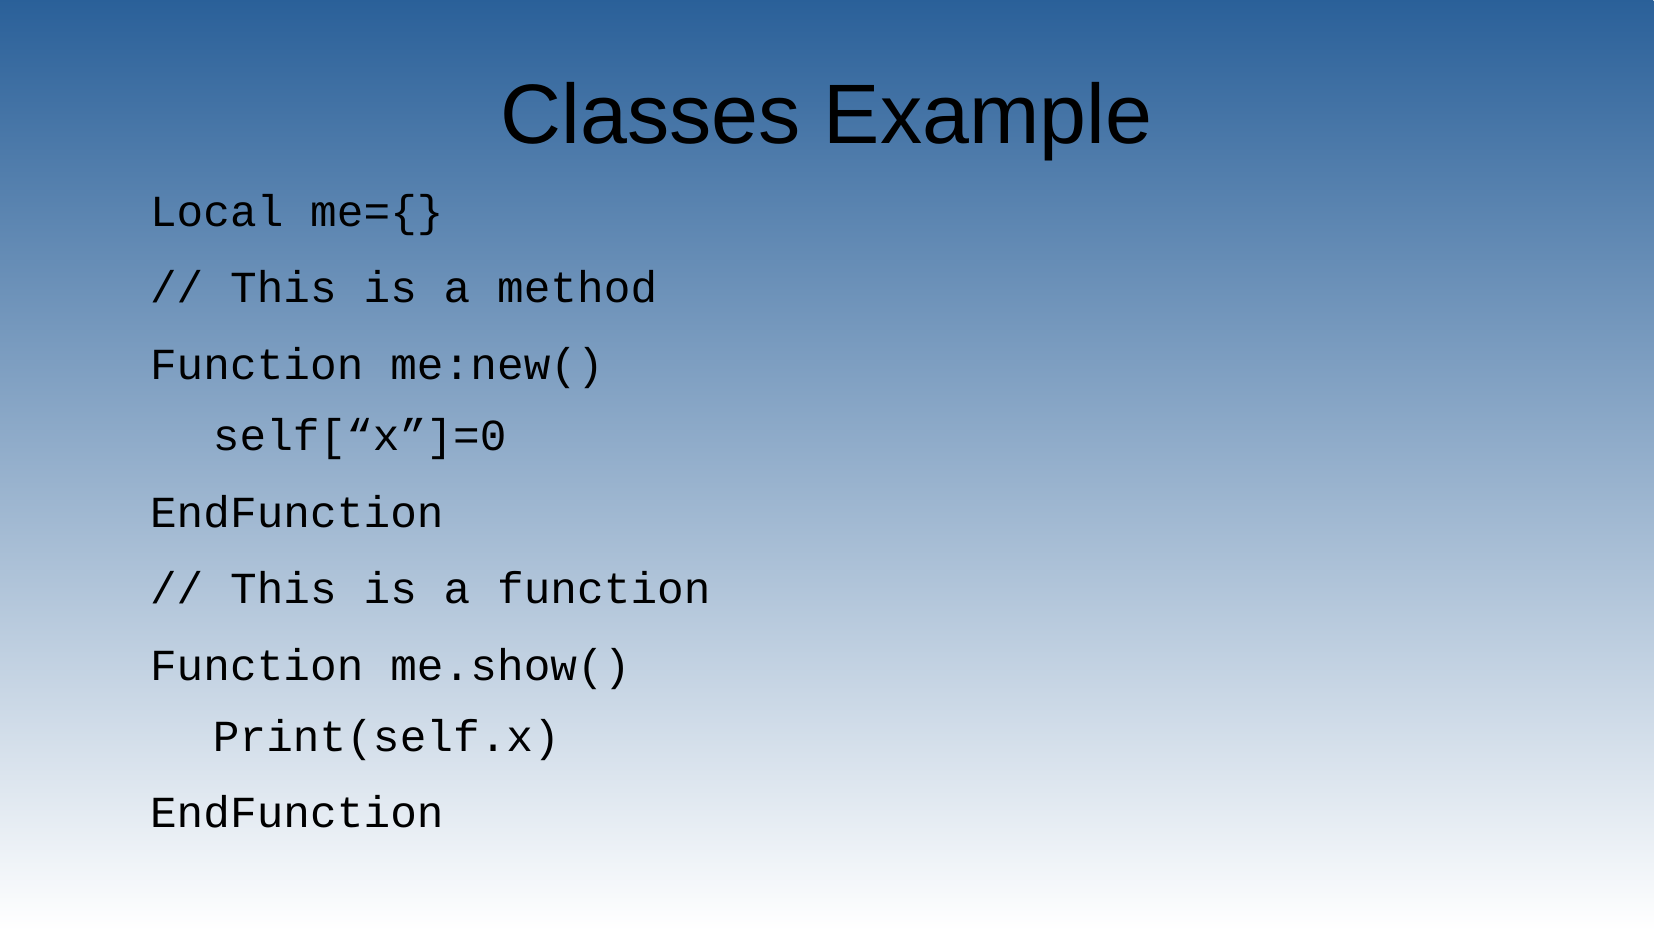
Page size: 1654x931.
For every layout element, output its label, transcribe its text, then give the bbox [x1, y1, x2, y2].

list Local me={} // This is a method Function me:new() self[“x”]=0 EndFunction // This is a function Function me.show() Print(self.x) EndFunction [86, 189, 1576, 844]
title Classes Example [82, 37, 1571, 193]
